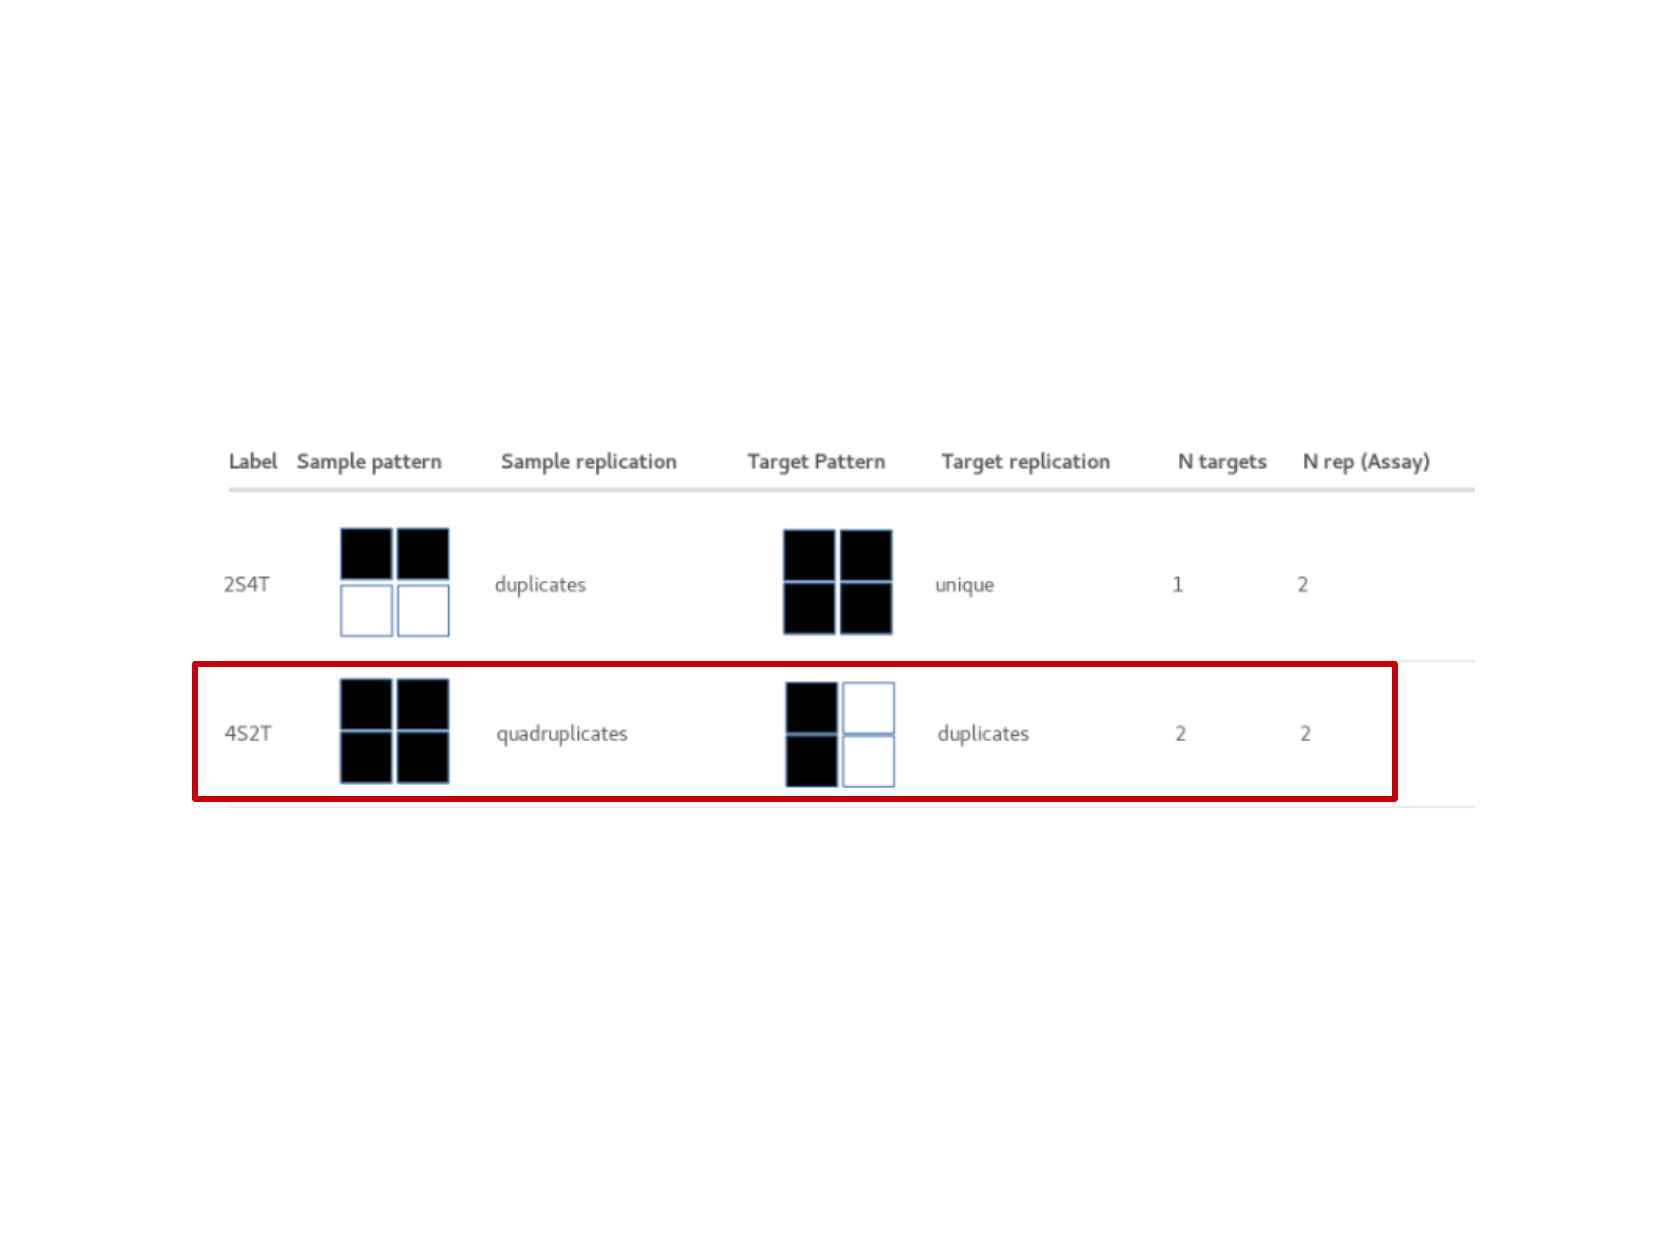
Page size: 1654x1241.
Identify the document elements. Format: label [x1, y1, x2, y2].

picture [187, 422, 1475, 825]
